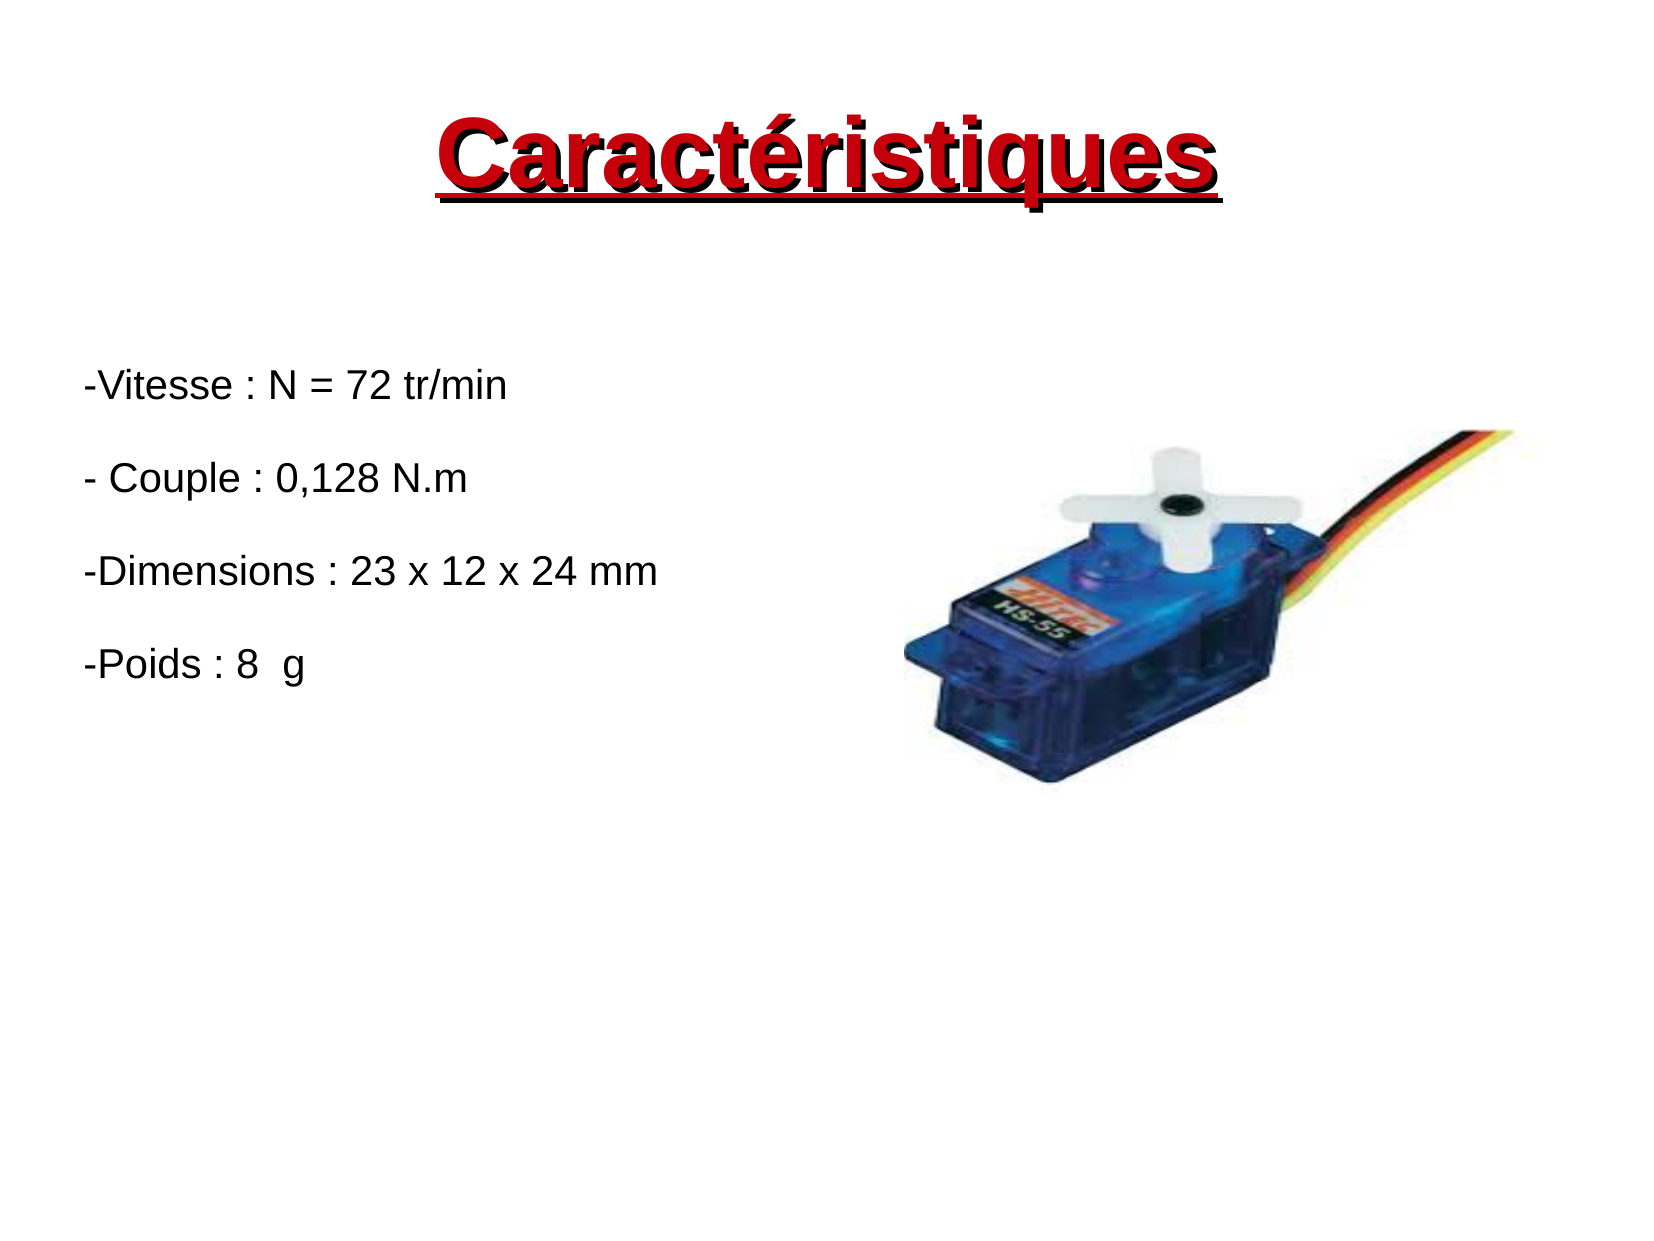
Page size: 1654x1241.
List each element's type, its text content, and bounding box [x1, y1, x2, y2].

picture [904, 401, 1548, 814]
text_box -Vitesse : N = 72 tr/min - Couple : 0,128 N.m -Dimensions : 23 x 12 x 24 mm -Poids : 8 g [68, 354, 745, 957]
title Caractéristiques [82, 49, 1571, 257]
